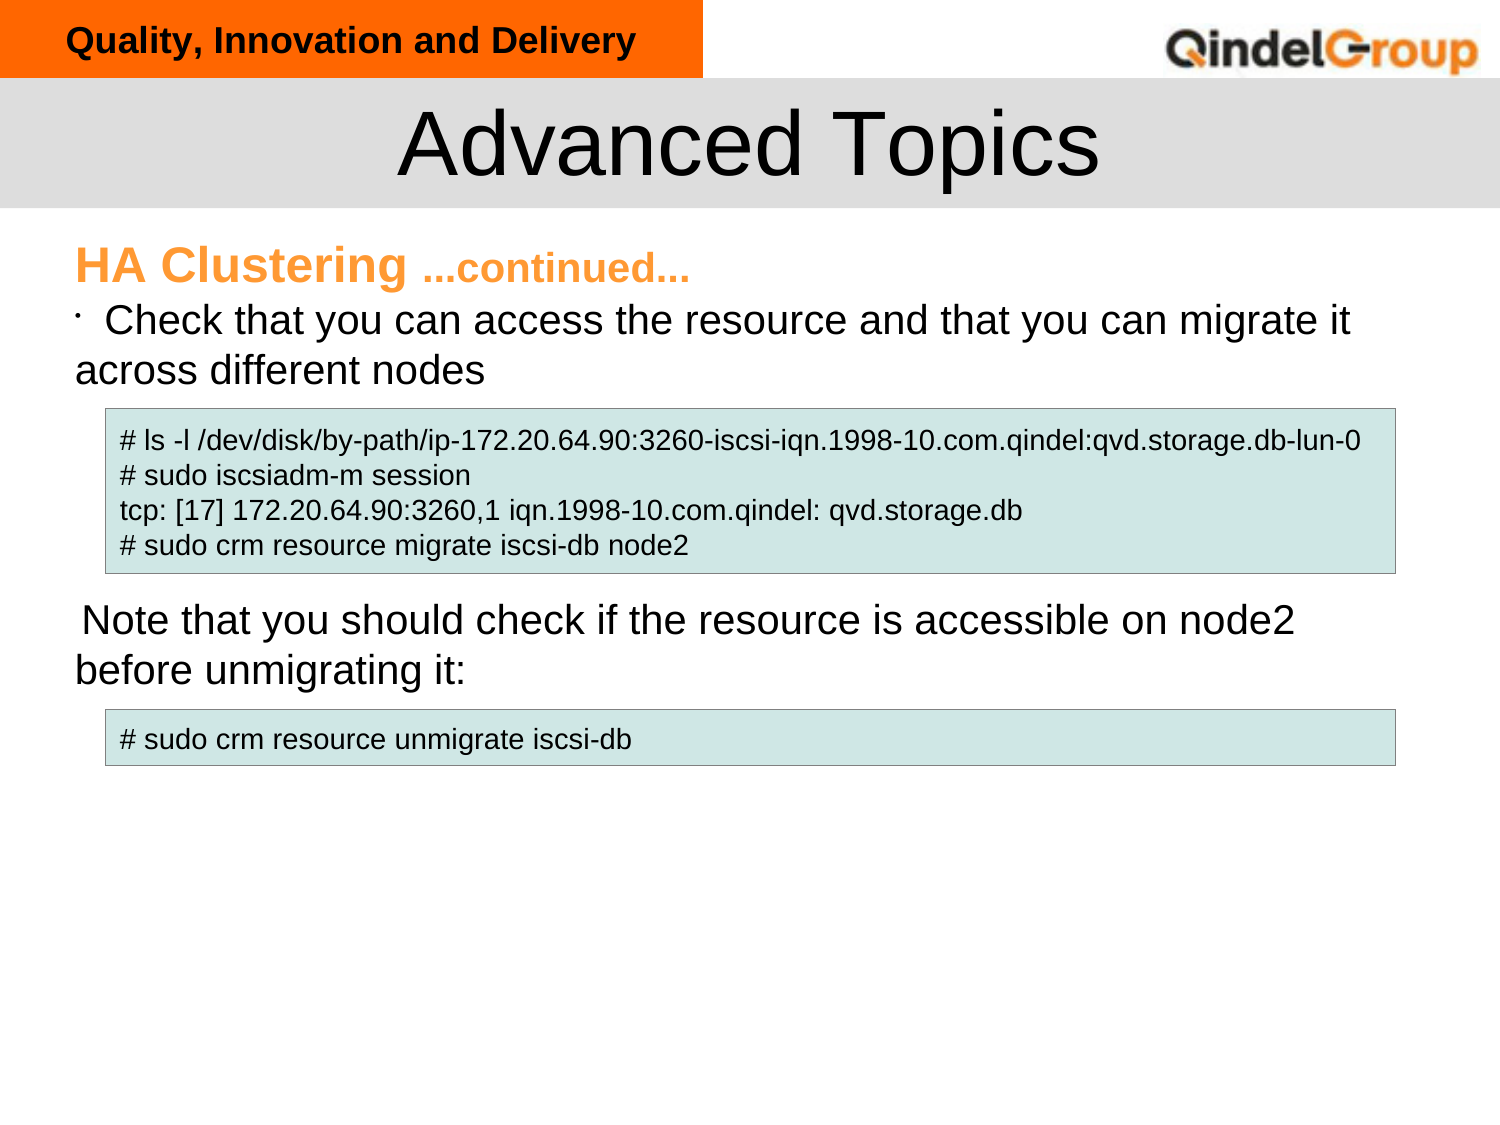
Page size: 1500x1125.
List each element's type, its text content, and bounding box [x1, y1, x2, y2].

text_box # ls -l /dev/disk/by-path/ip-172.20.64.90:3260-iscsi-iqn.1998-10.com.qindel:qvd.storage.db-lun-0 # sudo iscsiadm-m session tcp: [17] 172.20.64.90:3260,1 iqn.1998-10.com.qindel: qvd.storage.db # sudo crm resource migrate iscsi-db node2 [105, 408, 1396, 574]
text_box HA Clustering ...continued... Check that you can access the resource and that you can migrate it across different nodes Note that you should check if the resource is accessible on node2 before unmigrating it: [60, 224, 1426, 851]
picture [1163, 23, 1481, 78]
title Advanced Topics [75, 45, 1426, 224]
text_box # sudo crm resource unmigrate iscsi-db [105, 709, 1396, 766]
